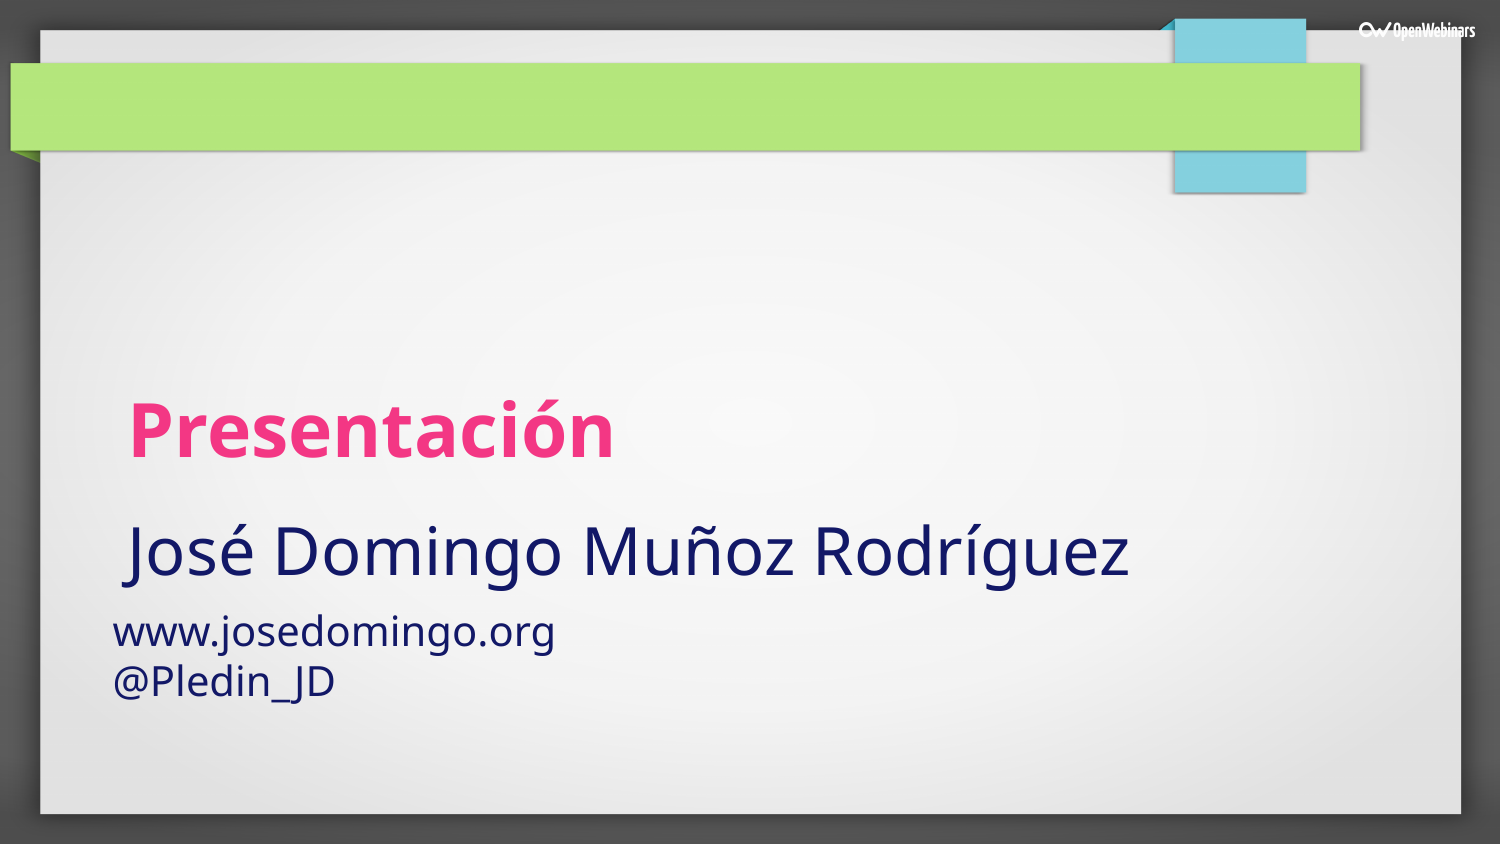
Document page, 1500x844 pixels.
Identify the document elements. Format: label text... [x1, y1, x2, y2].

picture [0, 0, 1500, 844]
text_box www.josedomingo.org @Pledin_JD [112, 604, 1035, 703]
text_box Presentación [112, 297, 856, 488]
text_box José Domingo Muñoz Rodríguez [112, 493, 1252, 623]
